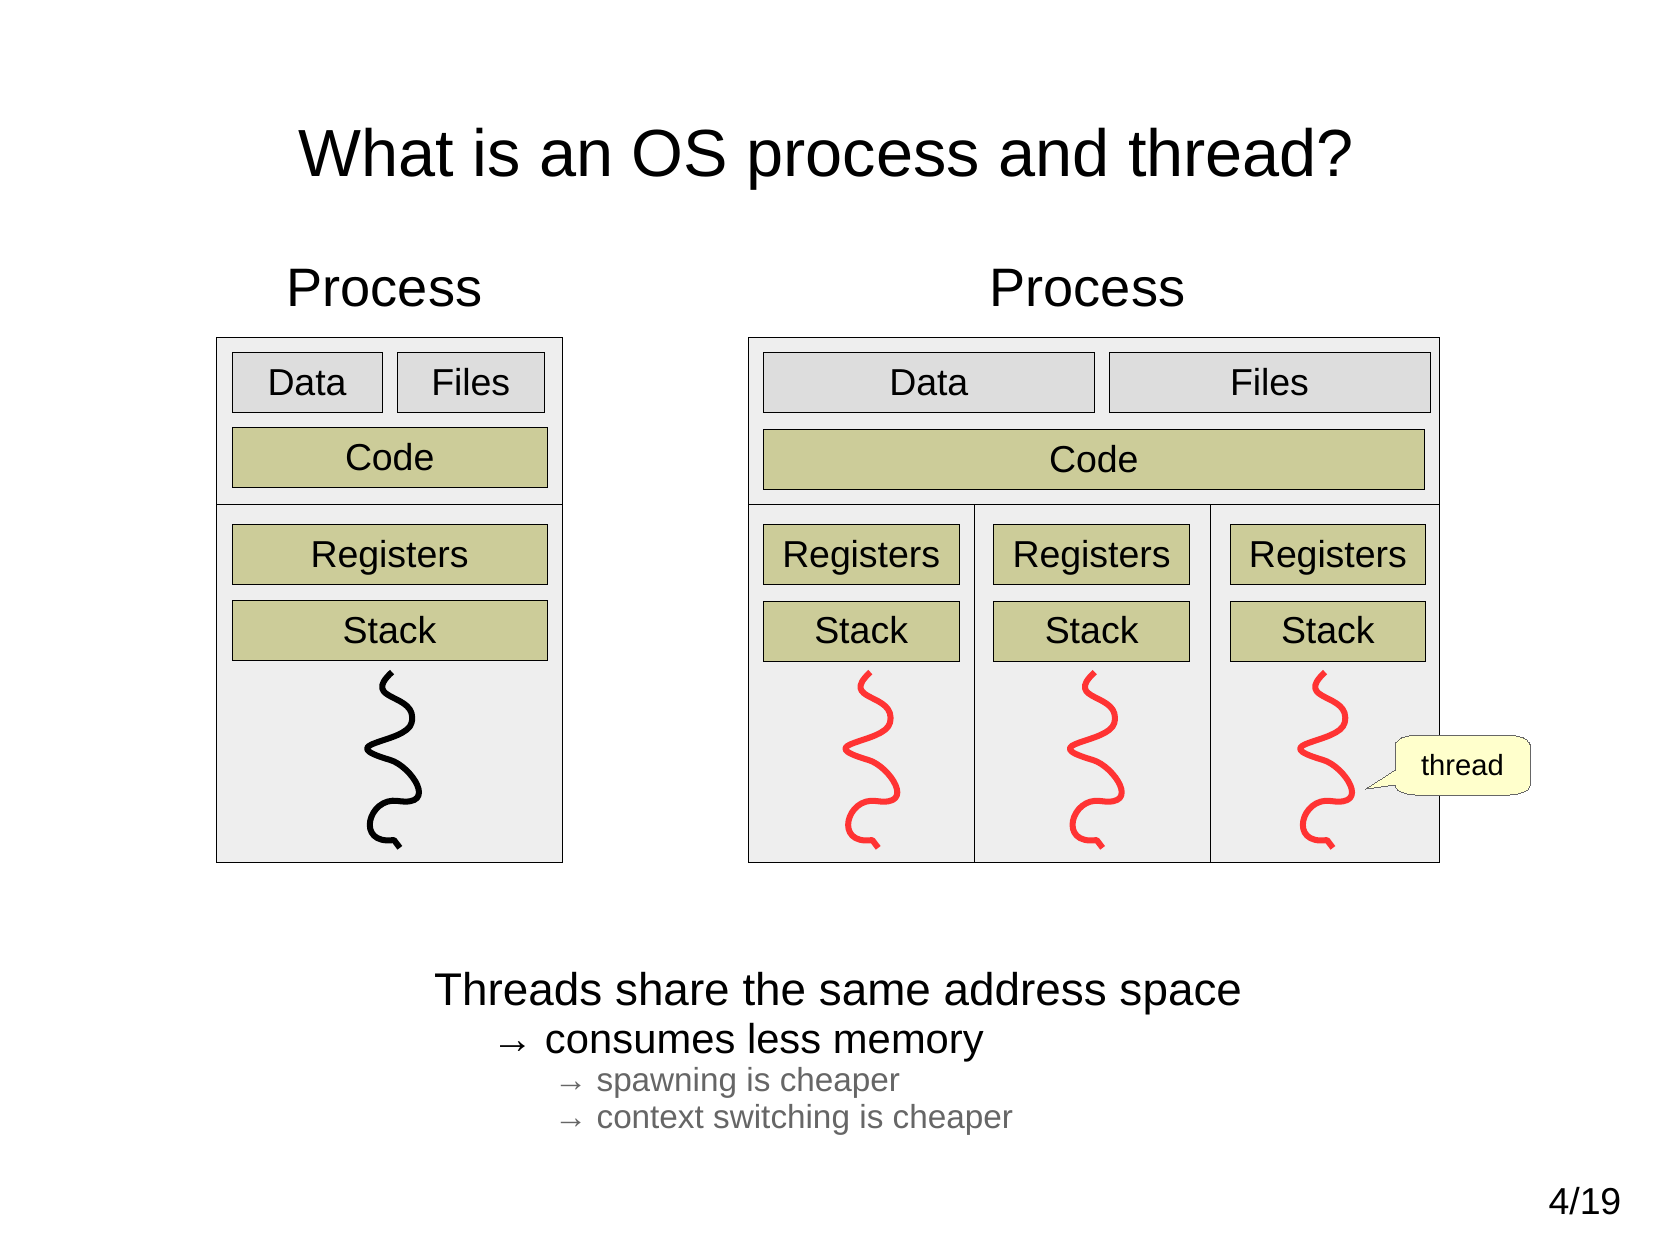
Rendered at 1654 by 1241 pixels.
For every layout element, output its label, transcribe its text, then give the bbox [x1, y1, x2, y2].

text_box Stack [232, 600, 548, 661]
text_box Files [397, 352, 545, 413]
text_box Code [763, 429, 1425, 490]
text_box [216, 505, 563, 863]
text_box Stack [993, 601, 1190, 662]
text_box Registers [763, 524, 960, 585]
text_box thread [1365, 735, 1531, 796]
text_box Registers [1230, 524, 1426, 585]
text_box Registers [232, 524, 548, 585]
text_box Data [232, 352, 383, 413]
text_box Files [1109, 352, 1431, 413]
text_box Registers [993, 524, 1190, 585]
text_box Stack [1230, 601, 1426, 662]
text_box [216, 337, 563, 504]
text_box Stack [763, 601, 960, 662]
text_box Threads share the same address space → consumes less memory → spawning is cheaper → context switching is cheaper [419, 956, 1275, 1164]
text_box [748, 505, 974, 863]
text_box Code [232, 427, 548, 488]
title What is an OS process and thread? [82, 49, 1571, 257]
text_box Process [271, 250, 527, 333]
text_box Process [974, 250, 1230, 333]
text_box [1211, 505, 1440, 863]
text_box [748, 337, 1440, 504]
text_box Data [763, 352, 1095, 413]
text_box [975, 505, 1210, 863]
